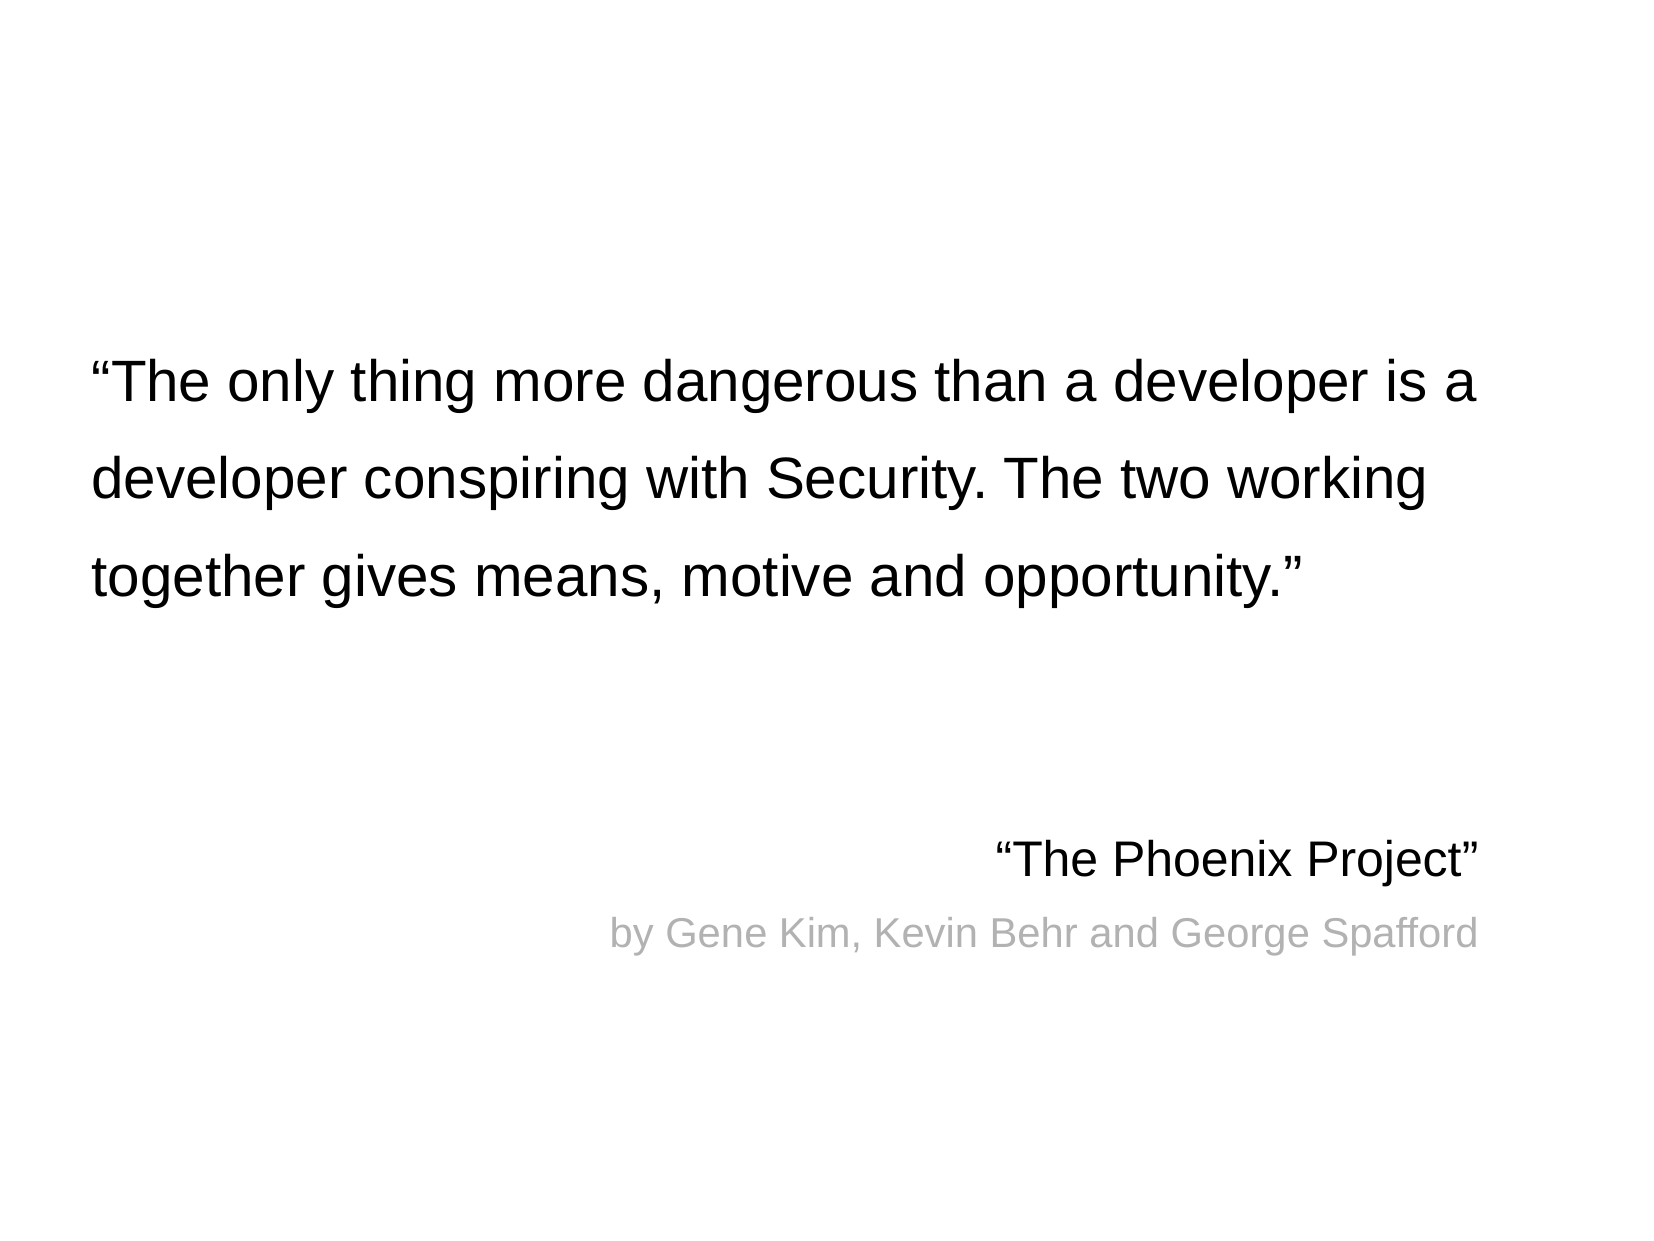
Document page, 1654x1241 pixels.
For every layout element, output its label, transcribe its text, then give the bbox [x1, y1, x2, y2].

text_box “The only thing more dangerous than a developer is a developer conspiring with Security. The two working together gives means, motive and opportunity.” “The Phoenix Project” by Gene Kim, Kevin Behr and George Spafford [76, 308, 1577, 932]
